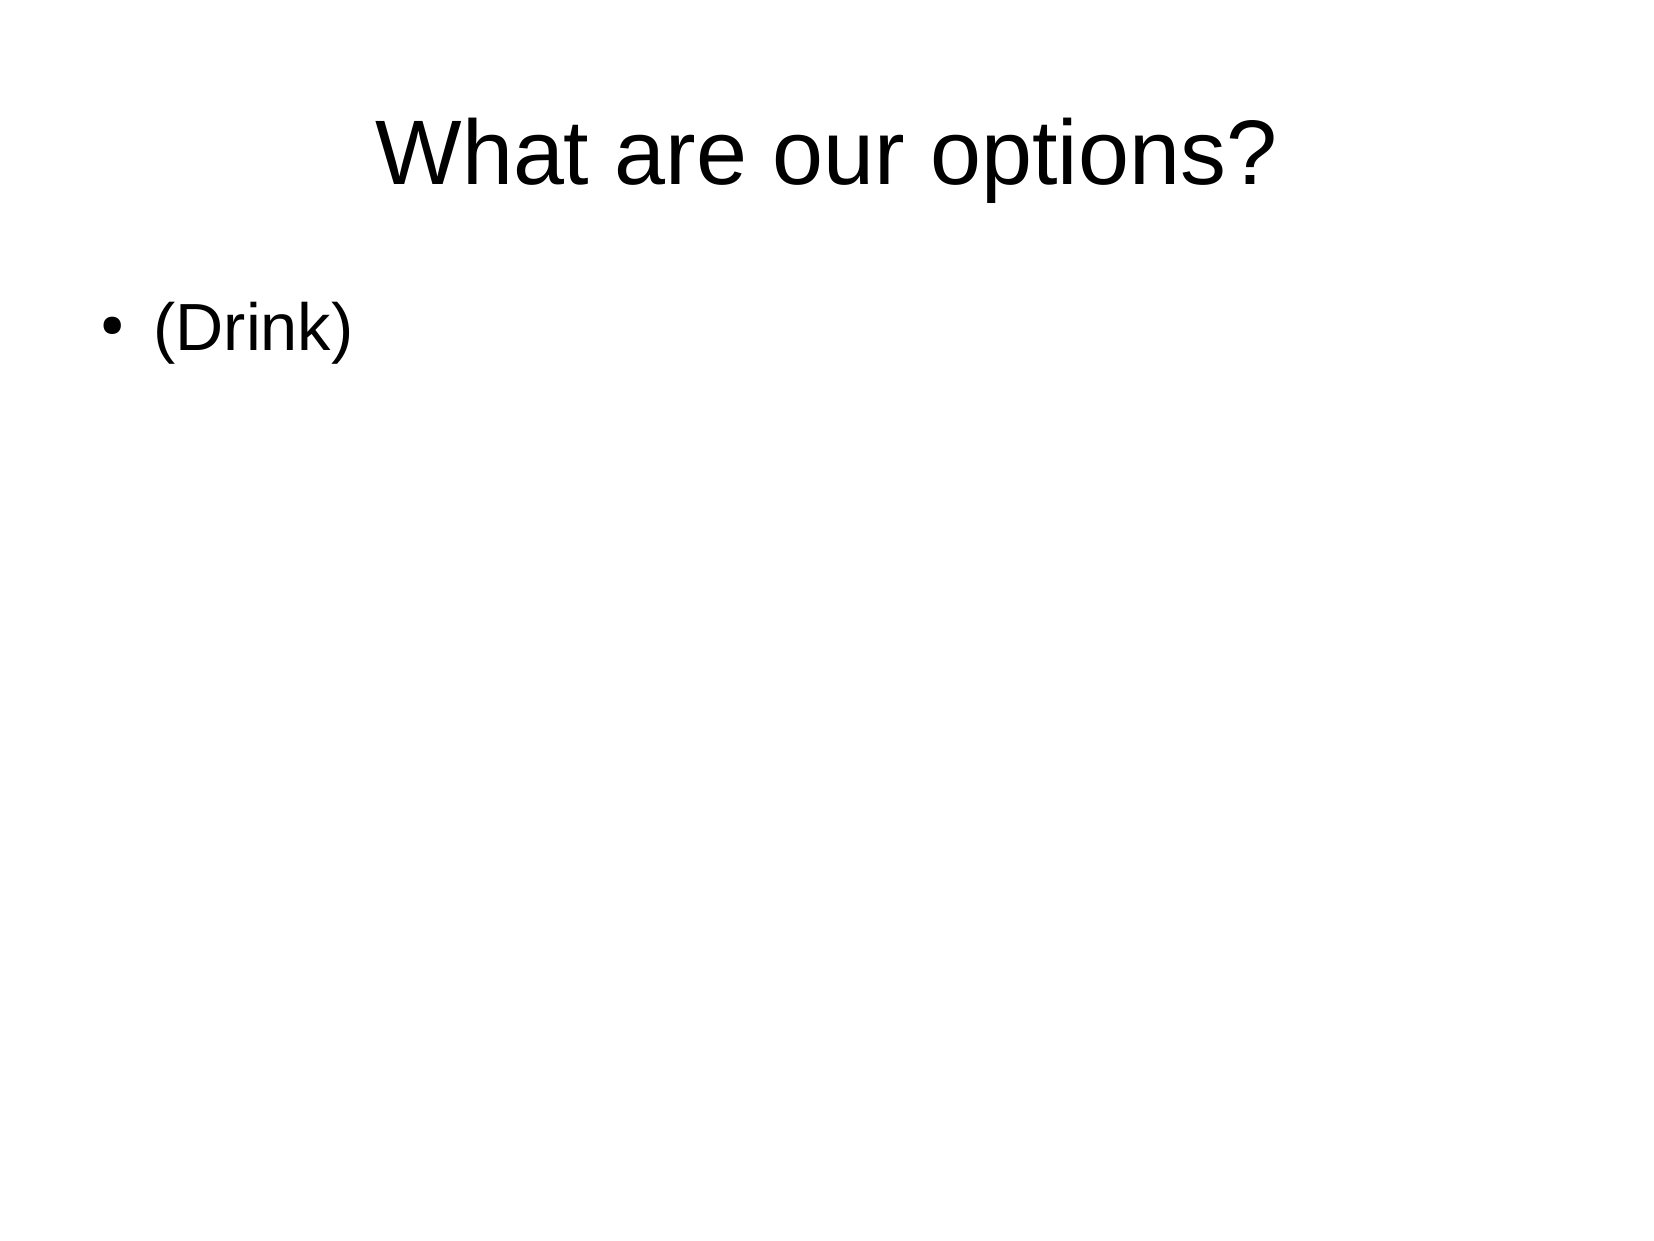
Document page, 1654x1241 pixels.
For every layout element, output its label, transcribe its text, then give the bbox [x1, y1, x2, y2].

list (Drink) [82, 290, 1538, 1010]
title What are our options? [82, 49, 1571, 257]
